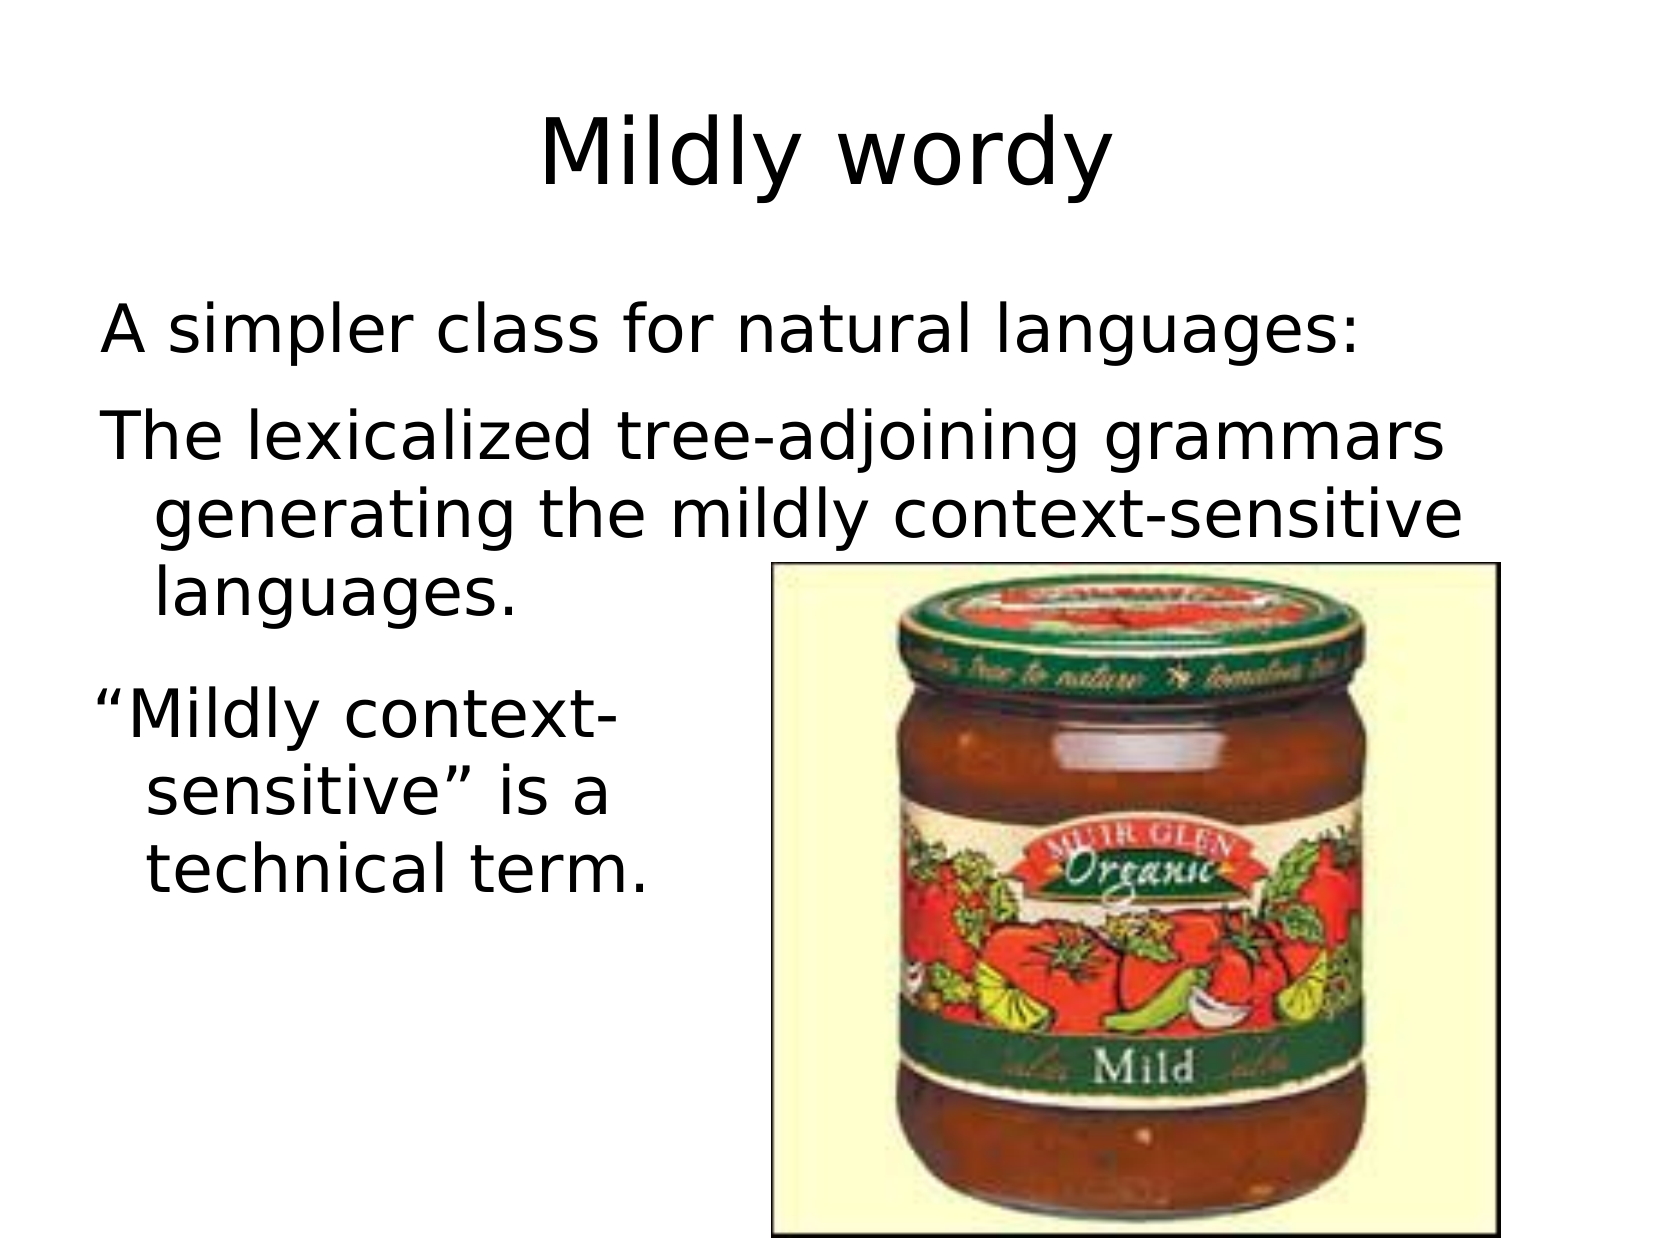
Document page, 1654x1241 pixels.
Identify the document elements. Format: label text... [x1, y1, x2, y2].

list “Mildly context-sensitive” is a technical term. [75, 675, 826, 948]
picture [771, 562, 1501, 1238]
title Mildly wordy [82, 49, 1571, 257]
list A simpler class for natural languages: The lexicalized tree-adjoining grammars generating the mildly context-sensitive languages. [82, 290, 1571, 631]
